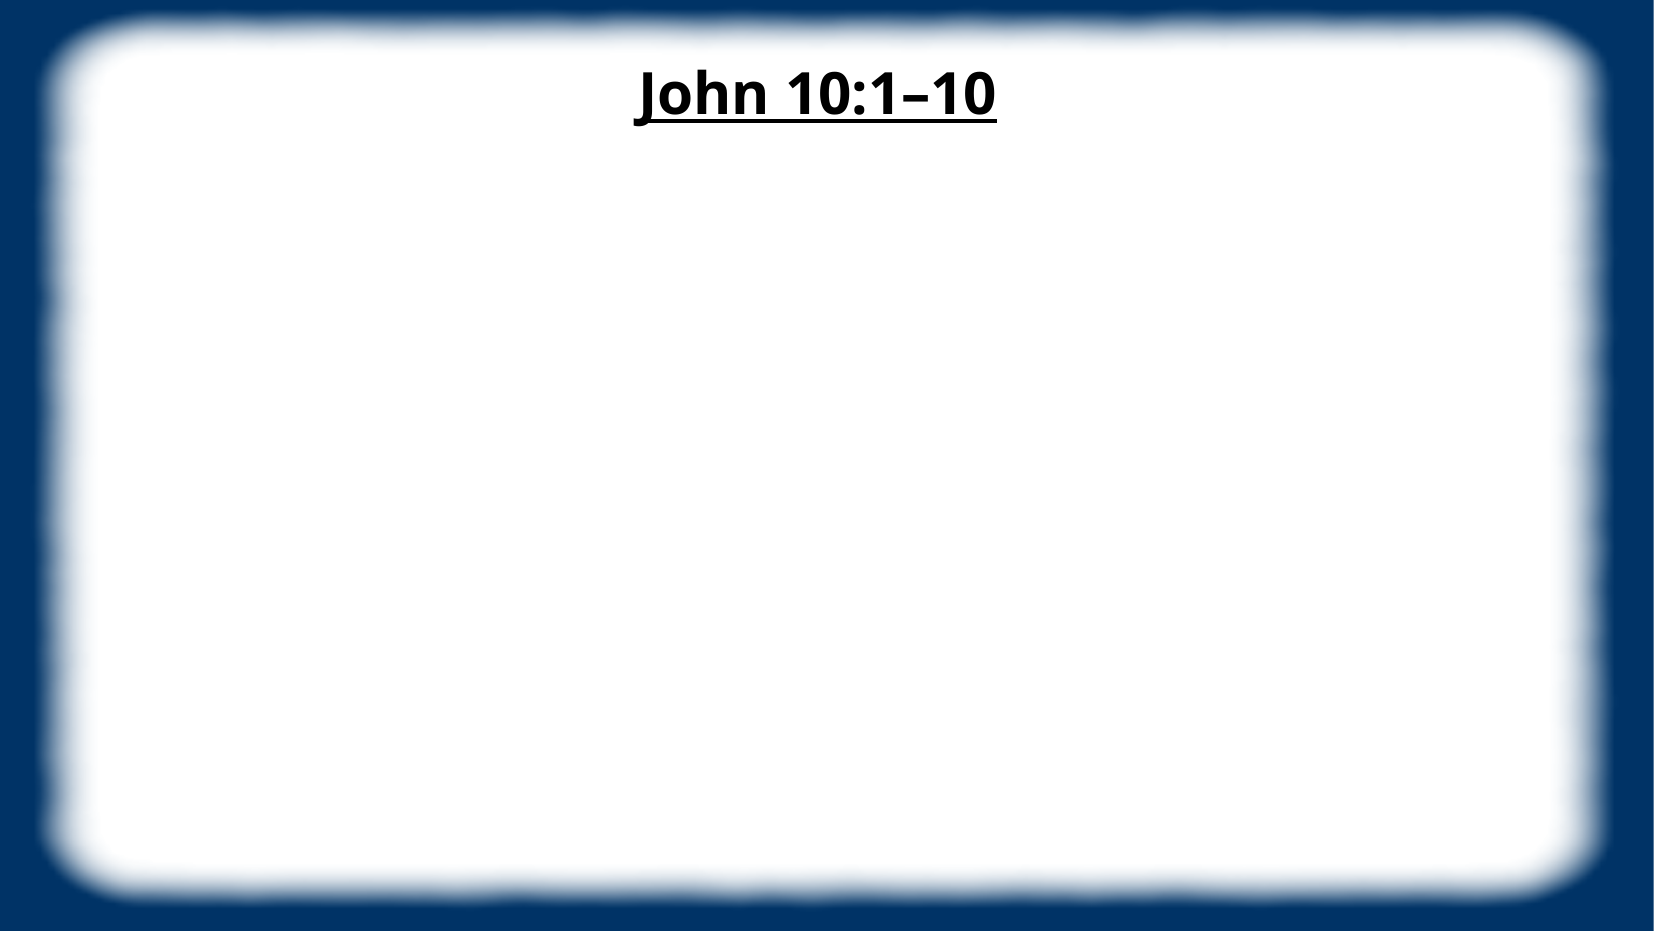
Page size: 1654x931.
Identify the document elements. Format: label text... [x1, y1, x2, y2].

text_box John 10:1–10 [90, 45, 1546, 138]
picture [0, 0, 1654, 931]
